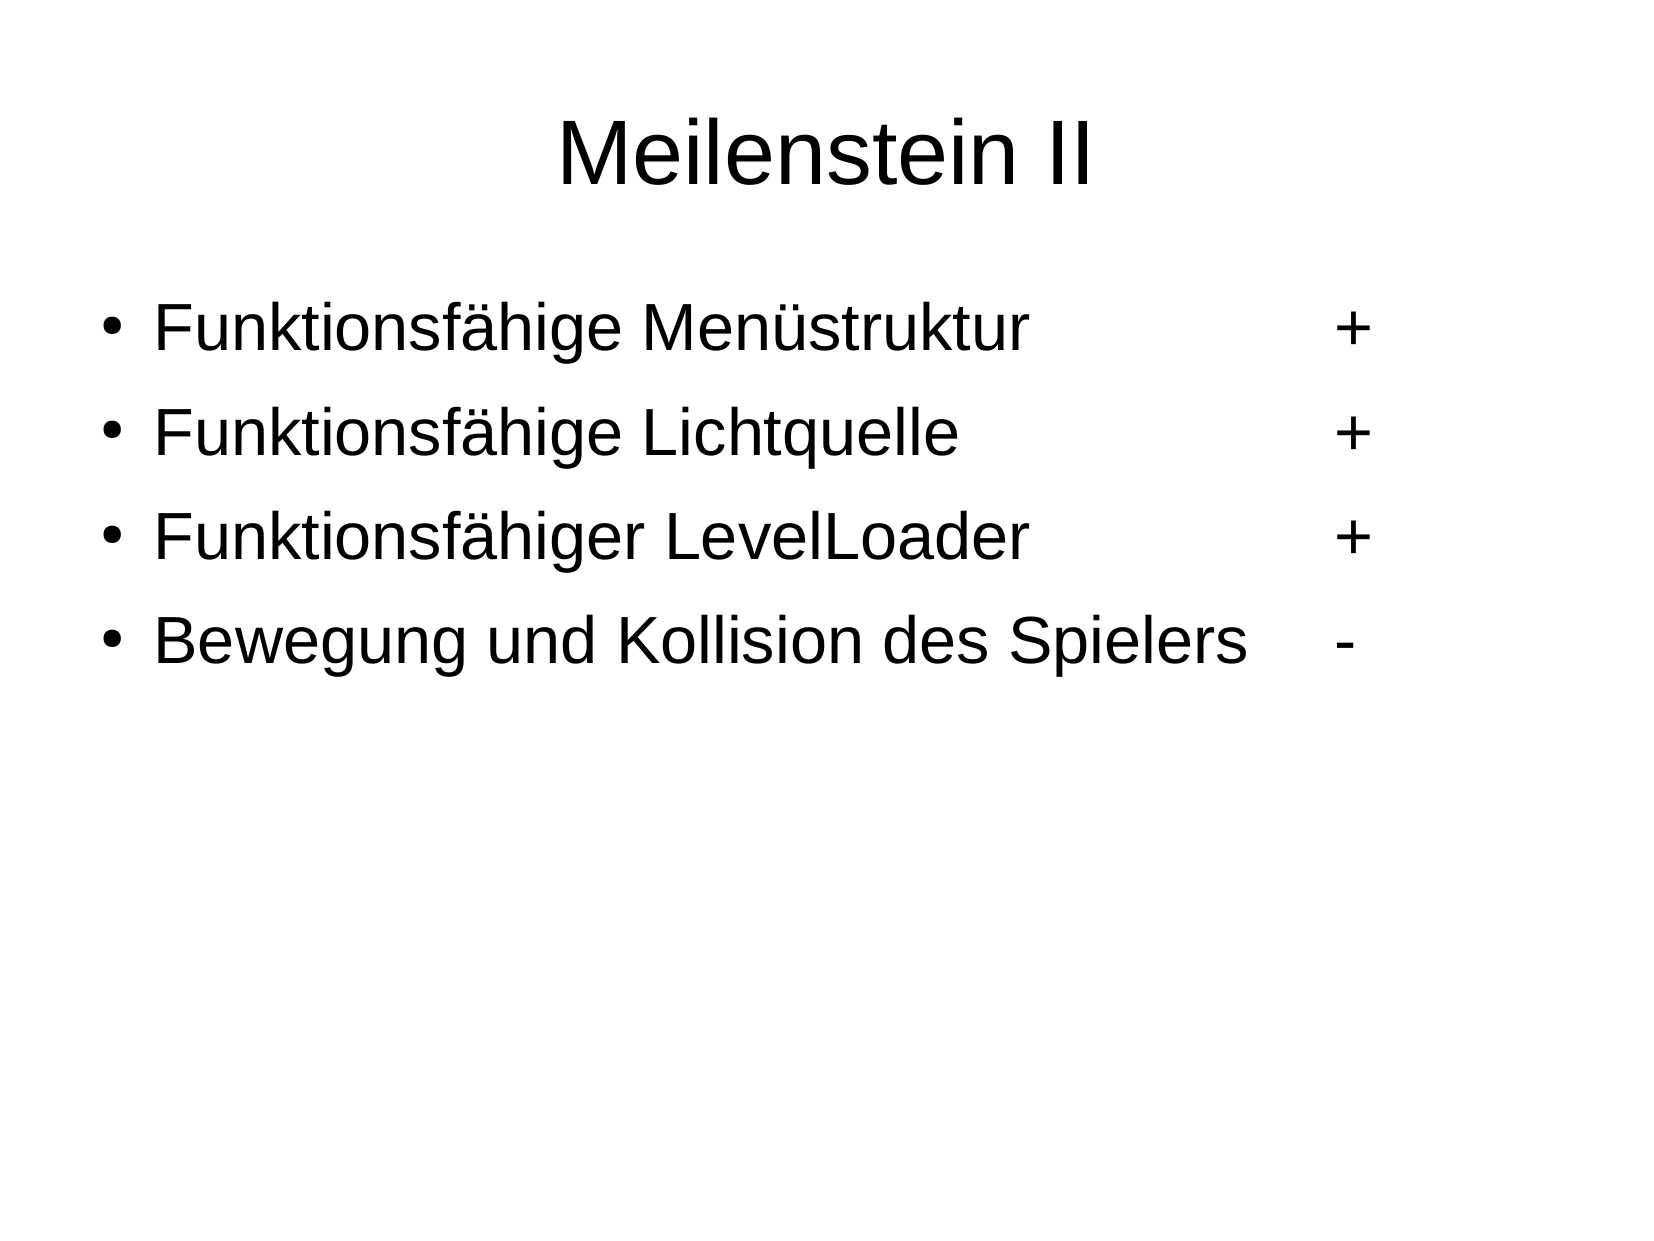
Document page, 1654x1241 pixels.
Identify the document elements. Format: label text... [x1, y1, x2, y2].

list Funktionsfähige Menüstruktur + Funktionsfähige Lichtquelle + Funktionsfähiger LevelLoader + Bewegung und Kollision des Spielers - [82, 290, 1571, 1109]
title Meilenstein II [82, 49, 1571, 257]
